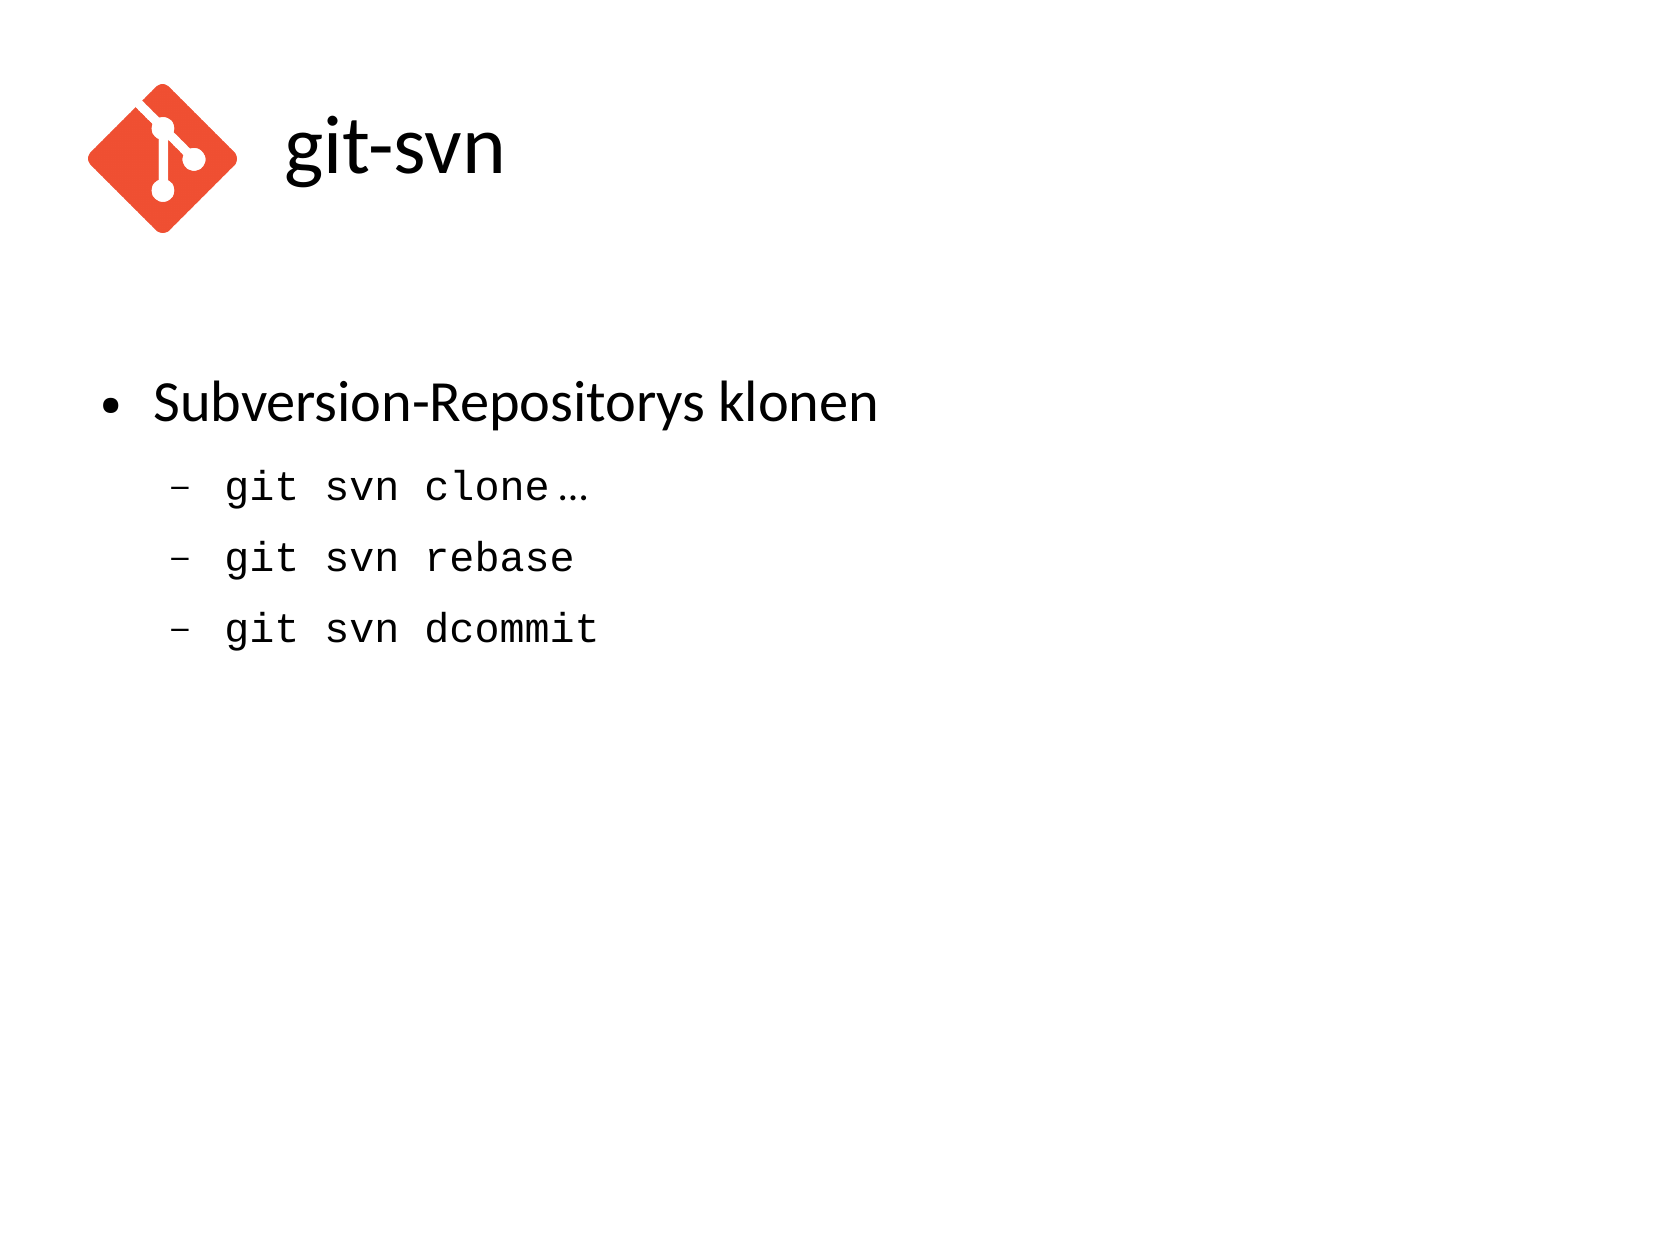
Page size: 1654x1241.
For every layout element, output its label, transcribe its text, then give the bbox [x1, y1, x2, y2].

picture [88, 84, 237, 233]
list Subversion-Repositorys klonen git svn clone … git svn rebase git svn dcommit [82, 290, 1571, 1152]
title git-svn [265, 49, 1571, 257]
